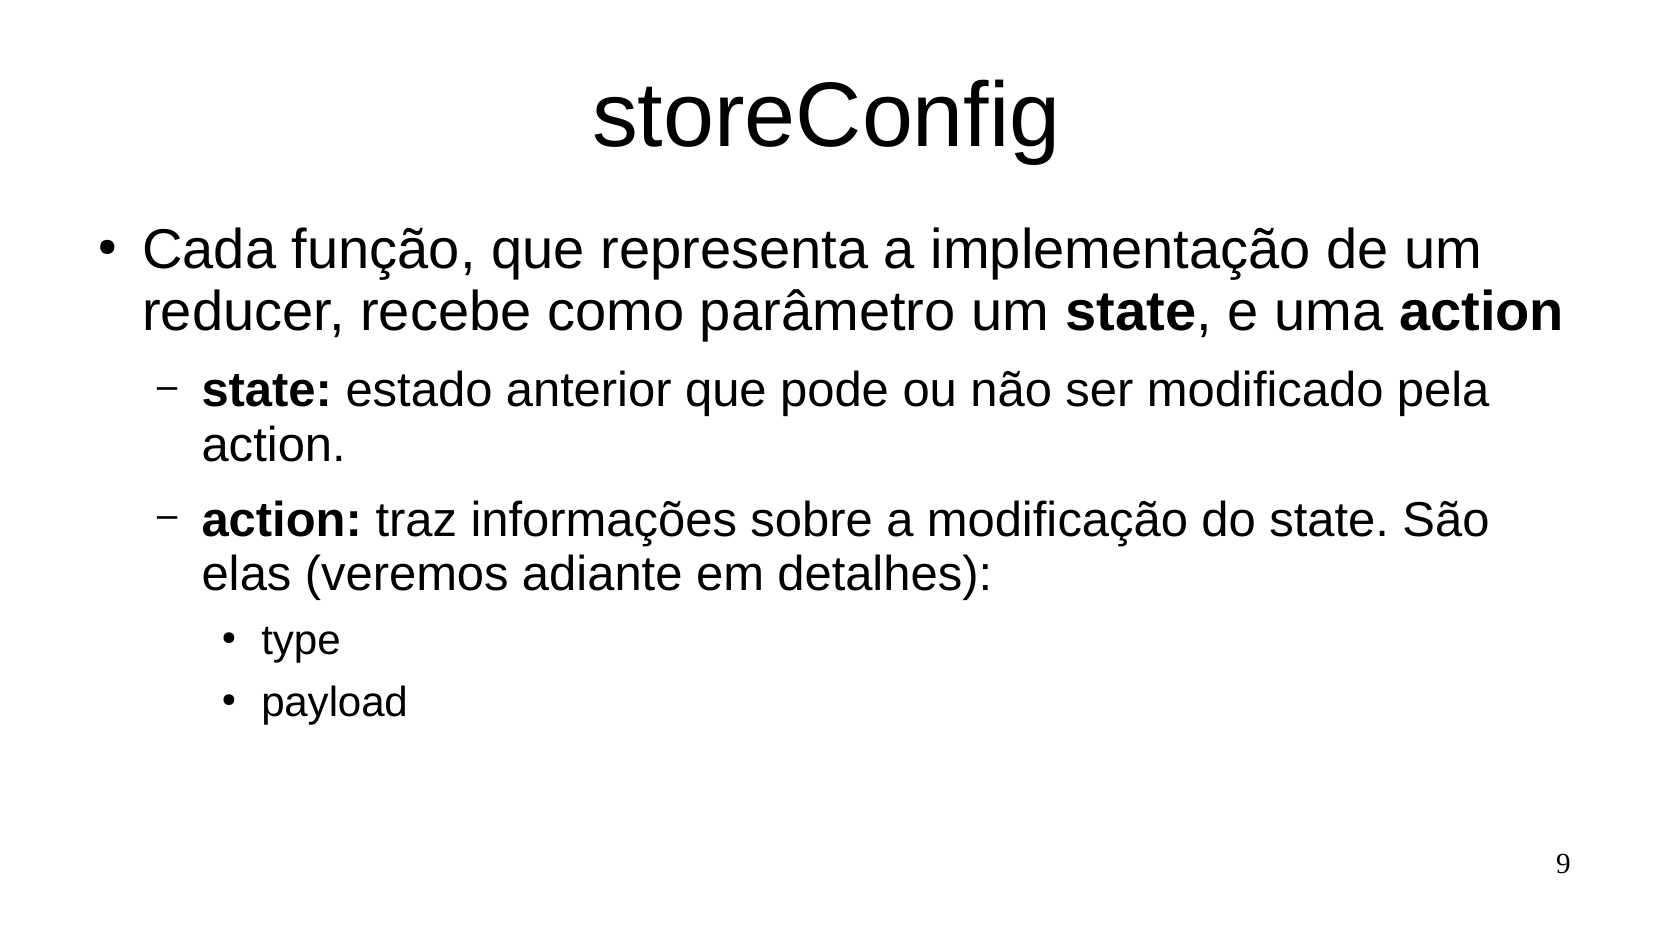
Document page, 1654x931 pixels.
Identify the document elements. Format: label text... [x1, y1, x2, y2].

title storeConfig [82, 37, 1571, 193]
list Cada função, que representa a implementação de um reducer, recebe como parâmetro um state, e uma action state: estado anterior que pode ou não ser modificado pela action. action: traz informações sobre a modificação do state. São elas (veremos adiante em detalhes): type payload [82, 217, 1571, 758]
